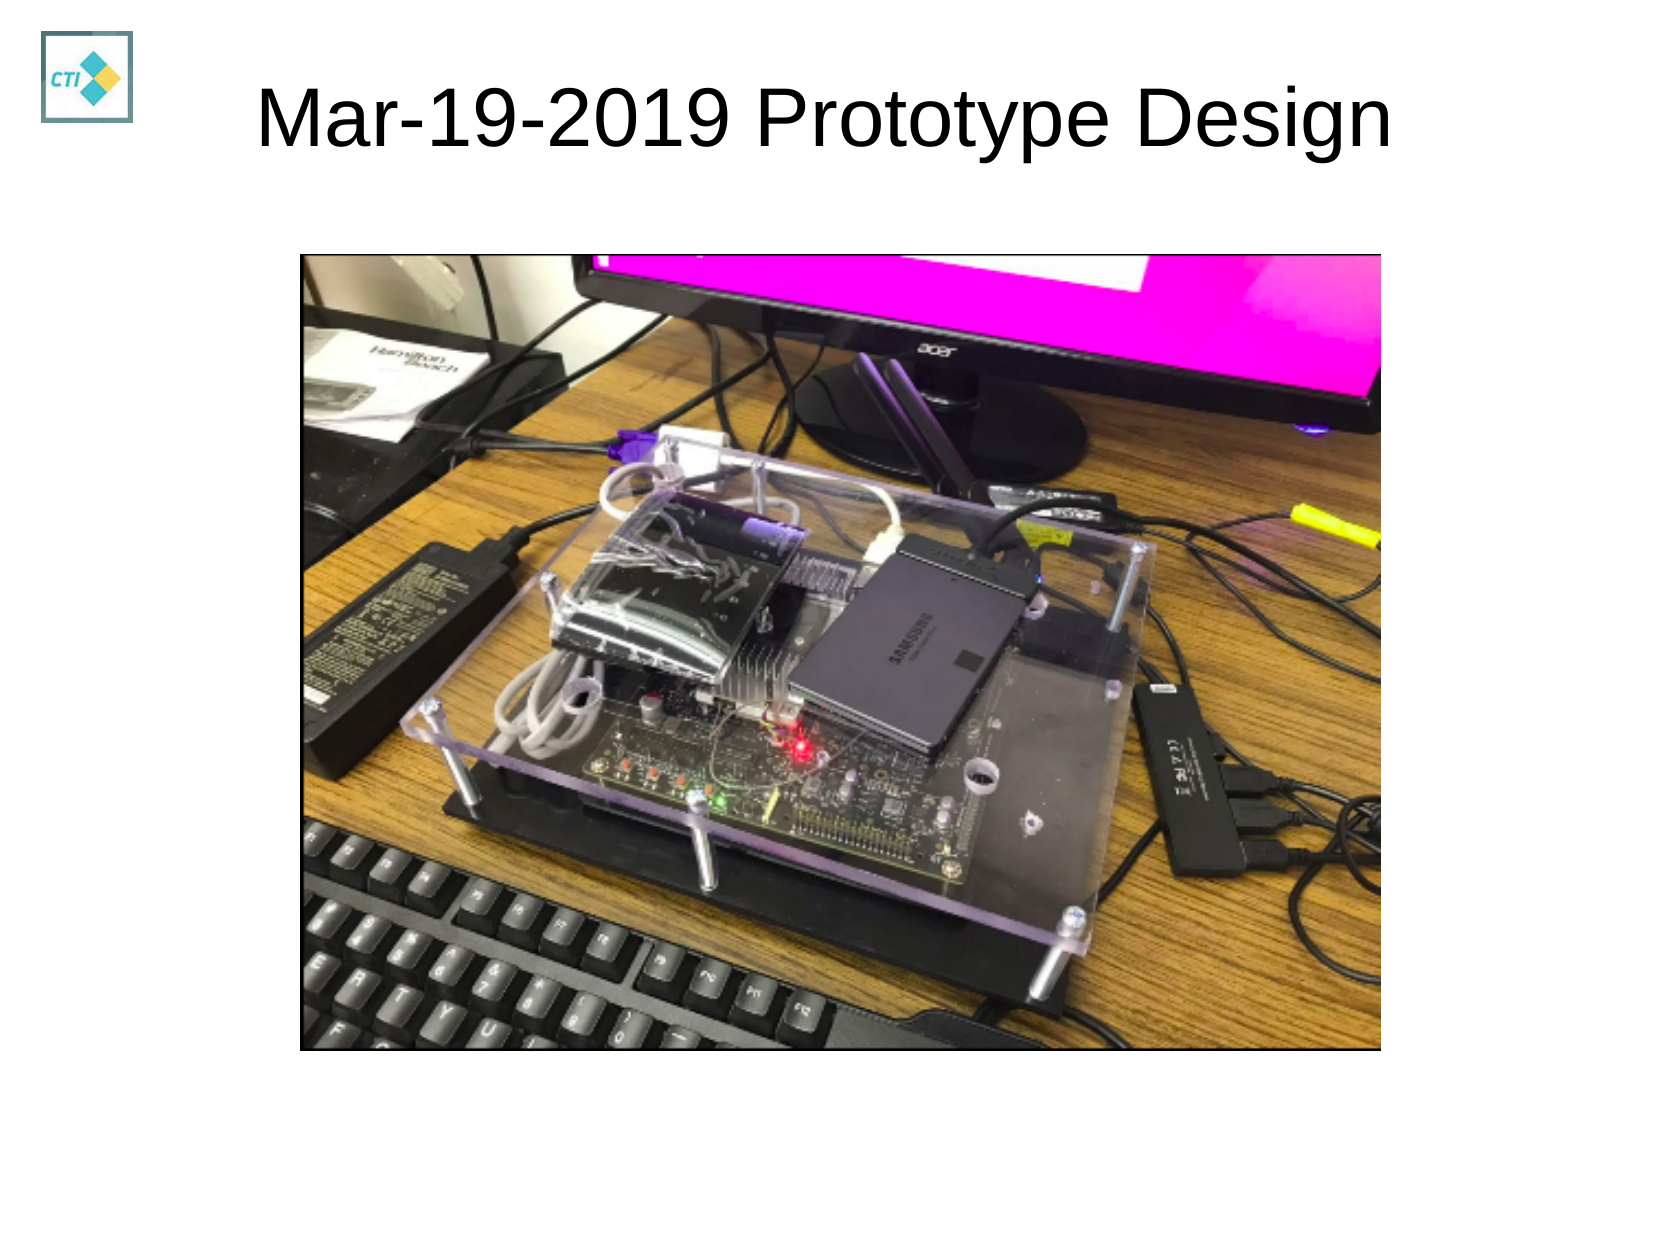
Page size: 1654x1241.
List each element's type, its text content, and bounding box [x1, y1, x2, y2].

text_box Mar-19-2019 Prototype Design [82, 49, 1568, 182]
picture [41, 31, 133, 123]
picture [300, 254, 1381, 1051]
